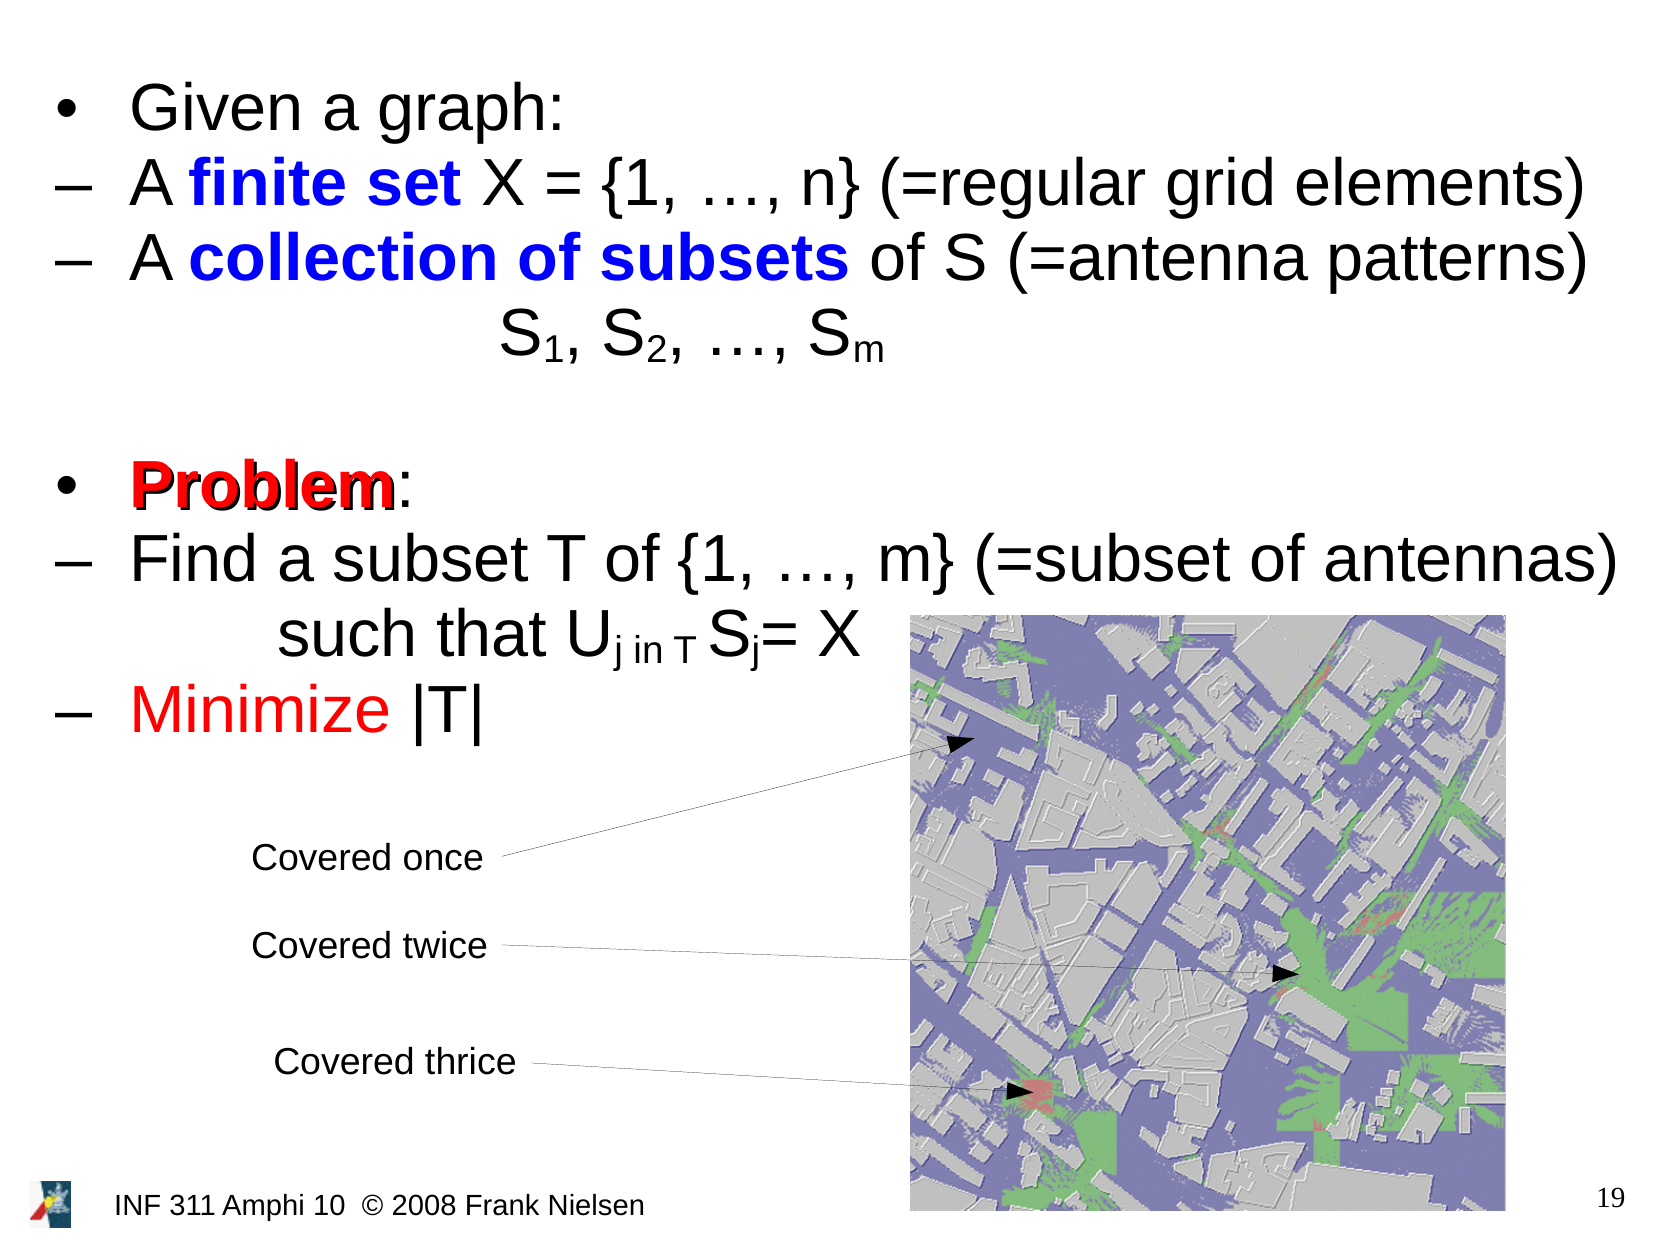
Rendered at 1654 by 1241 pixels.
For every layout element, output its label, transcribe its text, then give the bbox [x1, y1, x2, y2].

picture [910, 615, 1506, 1211]
text_box Covered twice [236, 917, 503, 975]
text_box Covered once [236, 828, 499, 886]
text_box Covered thrice [258, 1033, 532, 1091]
picture [29, 1181, 71, 1228]
text_box • Given a graph: – A finite set X = {1, …, n} (=regular grid elements) – A collection of subsets of S (=antenna patterns) S1, S2, …, Sm • Problem: – Find a subset T of {1, …, m} (=subset of antennas) such that Uj in T Sj= X – Minimize |T| [40, 63, 1637, 755]
